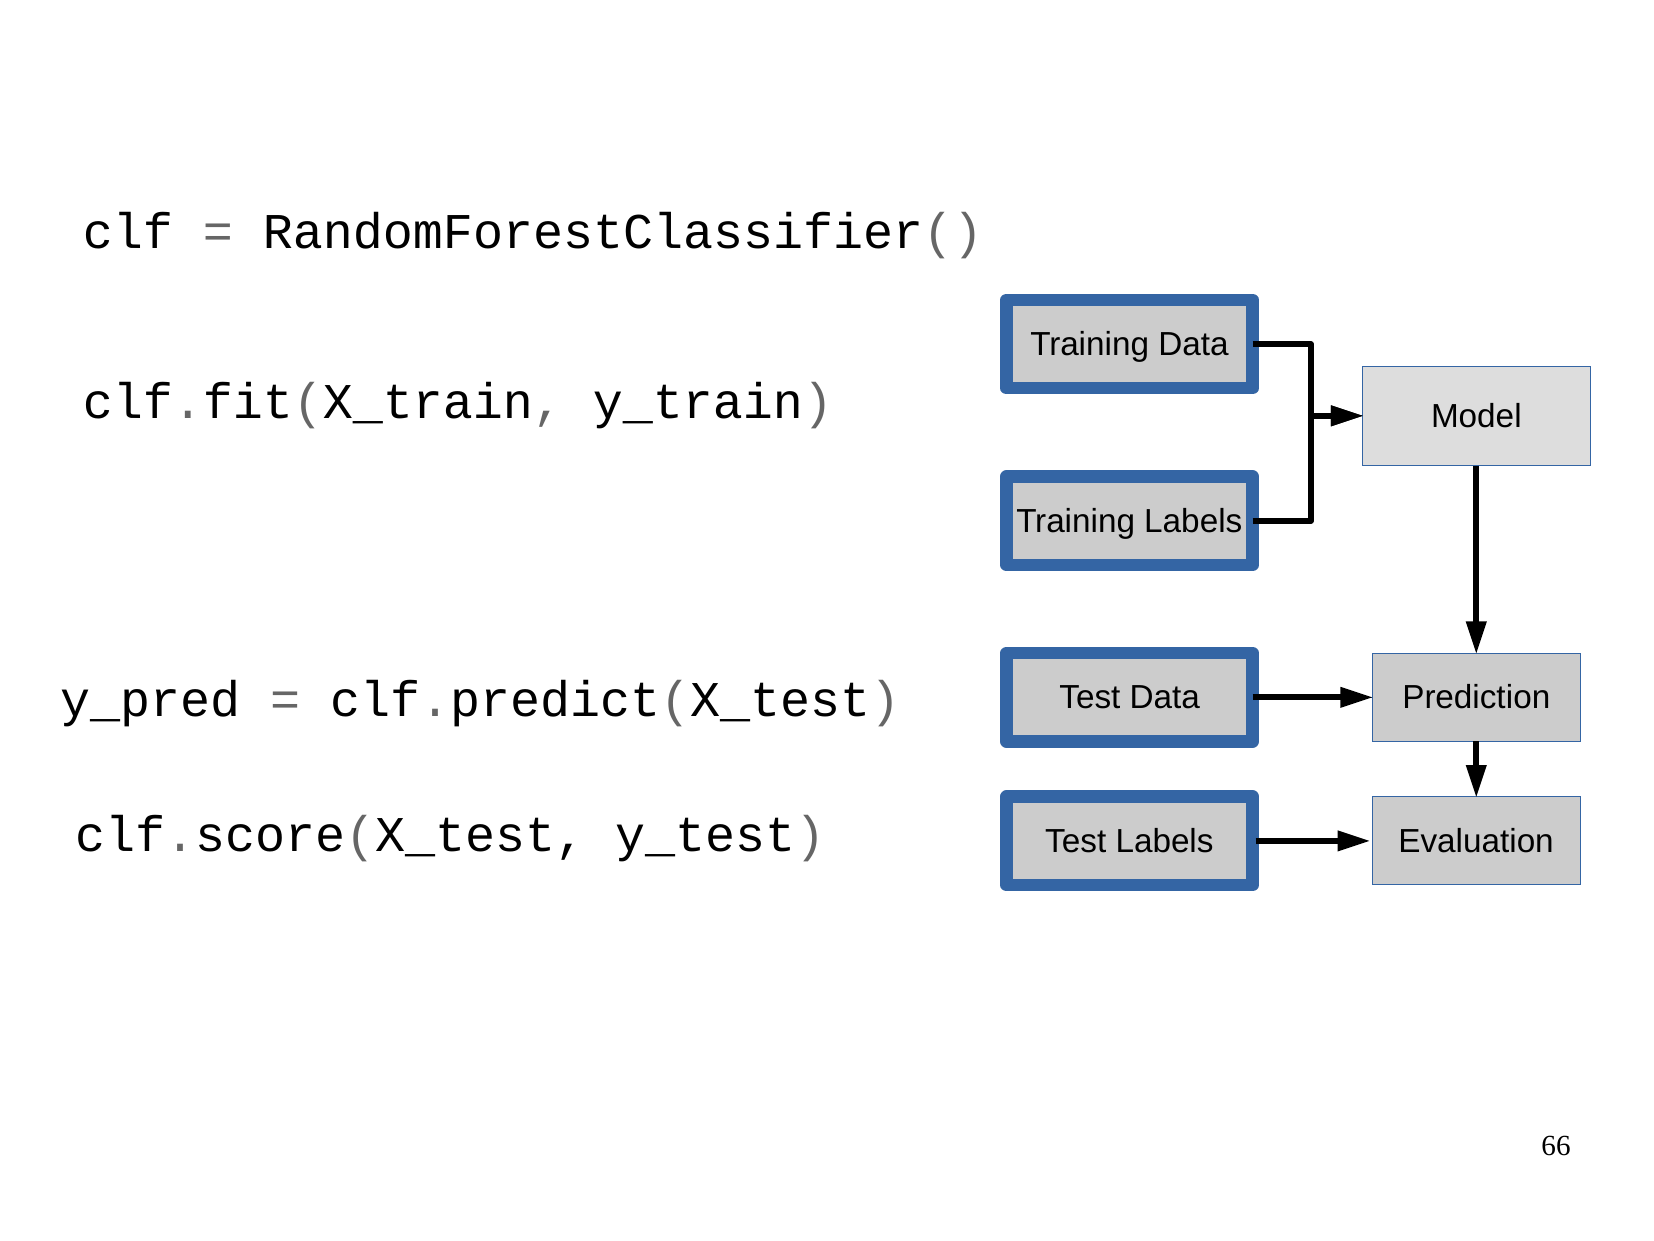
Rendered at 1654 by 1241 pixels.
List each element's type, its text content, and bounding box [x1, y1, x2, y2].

text_box Model [1362, 366, 1591, 466]
text_box Test Labels [1006, 796, 1253, 885]
text_box Training Labels [1006, 476, 1253, 565]
text_box Test Data [1006, 653, 1253, 742]
text_box clf = RandomForestClassifier() clf.fit(X_train, y_train) [82, 150, 1411, 766]
text_box y_pred = clf.predict(X_test) [60, 675, 916, 766]
text_box clf.score(X_test, y_test) [75, 810, 1486, 961]
text_box Evaluation [1372, 796, 1581, 885]
text_box Training Data [1006, 299, 1253, 389]
text_box Prediction [1372, 653, 1581, 742]
